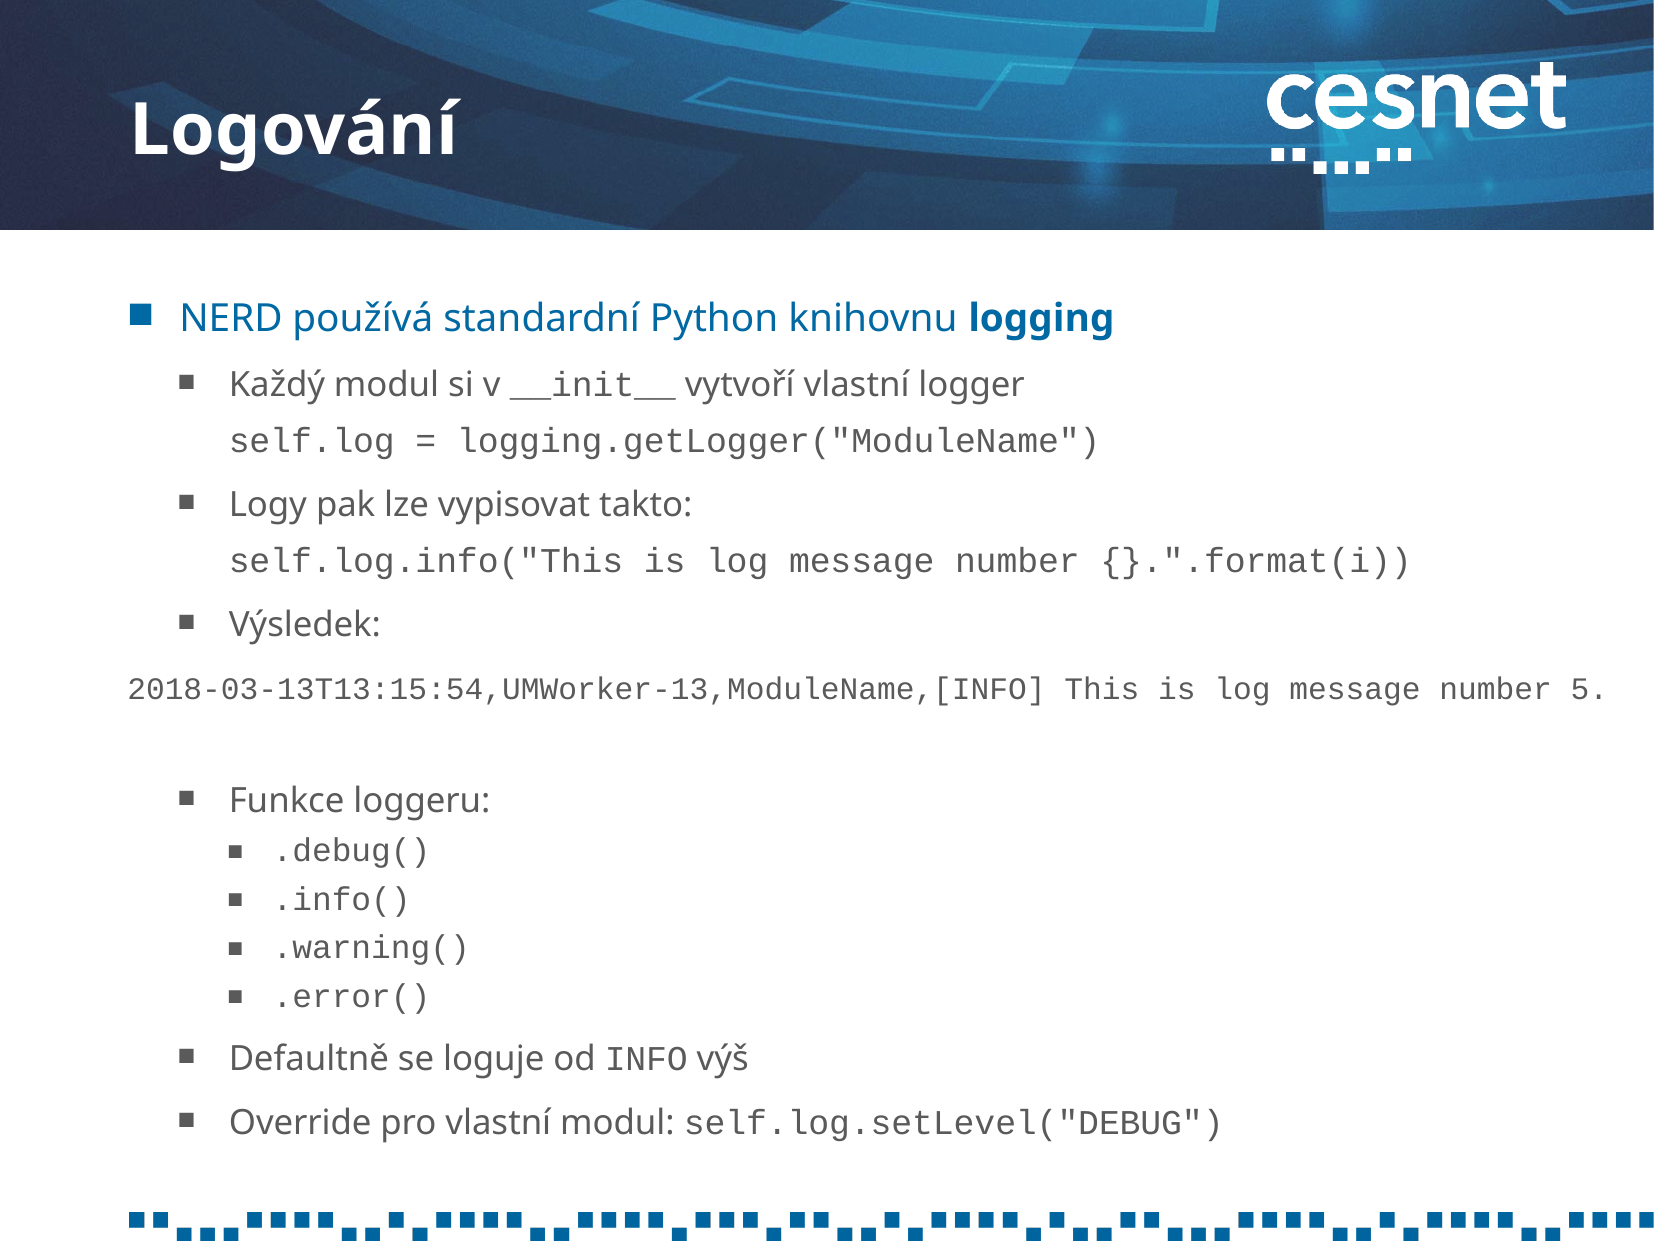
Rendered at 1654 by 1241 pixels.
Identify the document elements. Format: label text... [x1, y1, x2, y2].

picture [1266, 62, 1567, 174]
text_box 2018-03-13T13:15:54,UMWorker-13,ModuleName,[INFO] This is log message number 5. [74, 673, 1654, 745]
list NERD používá standardní Python knihovnu logging Každý modul si v __init__ vytvoří vlastní logger self.log = logging.getLogger("ModuleName") Logy pak lze vypisovat takto: self.log.info("This is log message number {}.".format(i)) Výsledek: Funkce loggeru: .debug() .info() .warning() .error() Defaultně se loguje od INFO výš Override pro vlastní modul: self.log.setLevel("DEBUG") [129, 745, 1571, 1146]
picture [129, 1212, 1654, 1241]
title Logování [129, 15, 1229, 223]
list NERD používá standardní Python knihovnu logging Každý modul si v __init__ vytvoří vlastní logger self.log = logging.getLogger("ModuleName") Logy pak lze vypisovat takto: self.log.info("This is log message number {}.".format(i)) Výsledek: Funkce loggeru: .debug() .info() .warning() .error() Defaultně se loguje od INFO výš Override pro vlastní modul: self.log.setLevel("DEBUG") [129, 290, 1571, 673]
